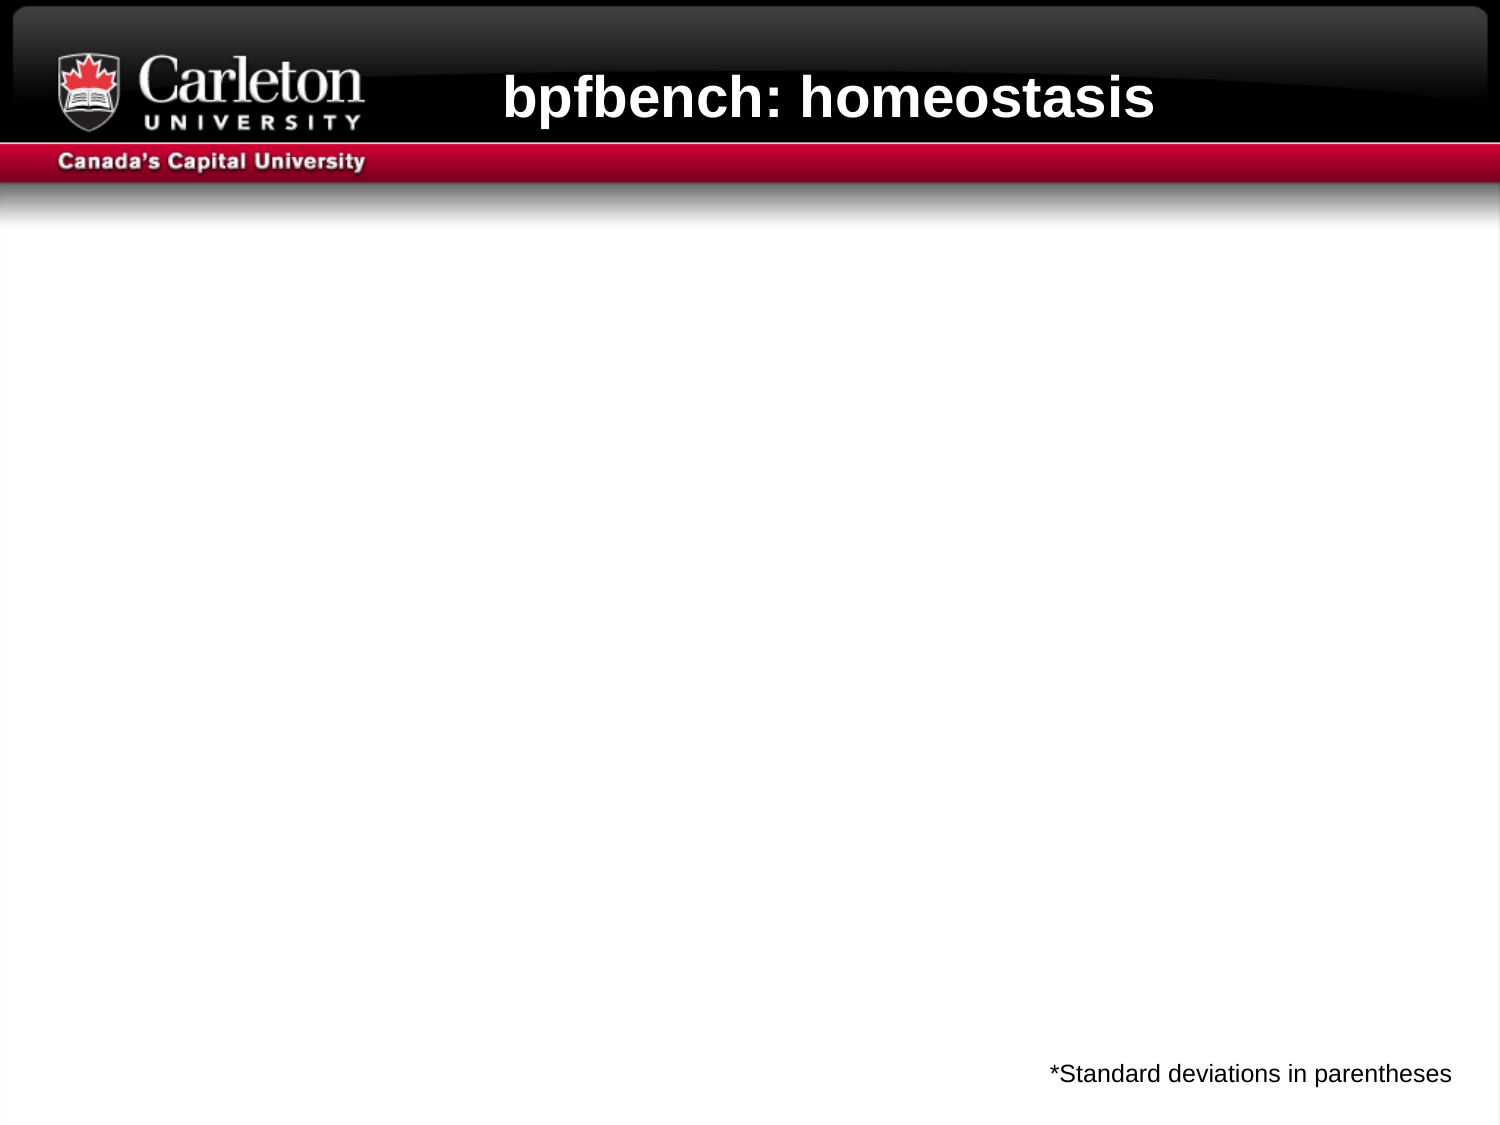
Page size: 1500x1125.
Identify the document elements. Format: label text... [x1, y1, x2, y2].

title bpfbench: homeostasis [487, 37, 1438, 150]
picture [0, 0, 1500, 1125]
text_box *Standard deviations in parentheses [1035, 1050, 1471, 1125]
